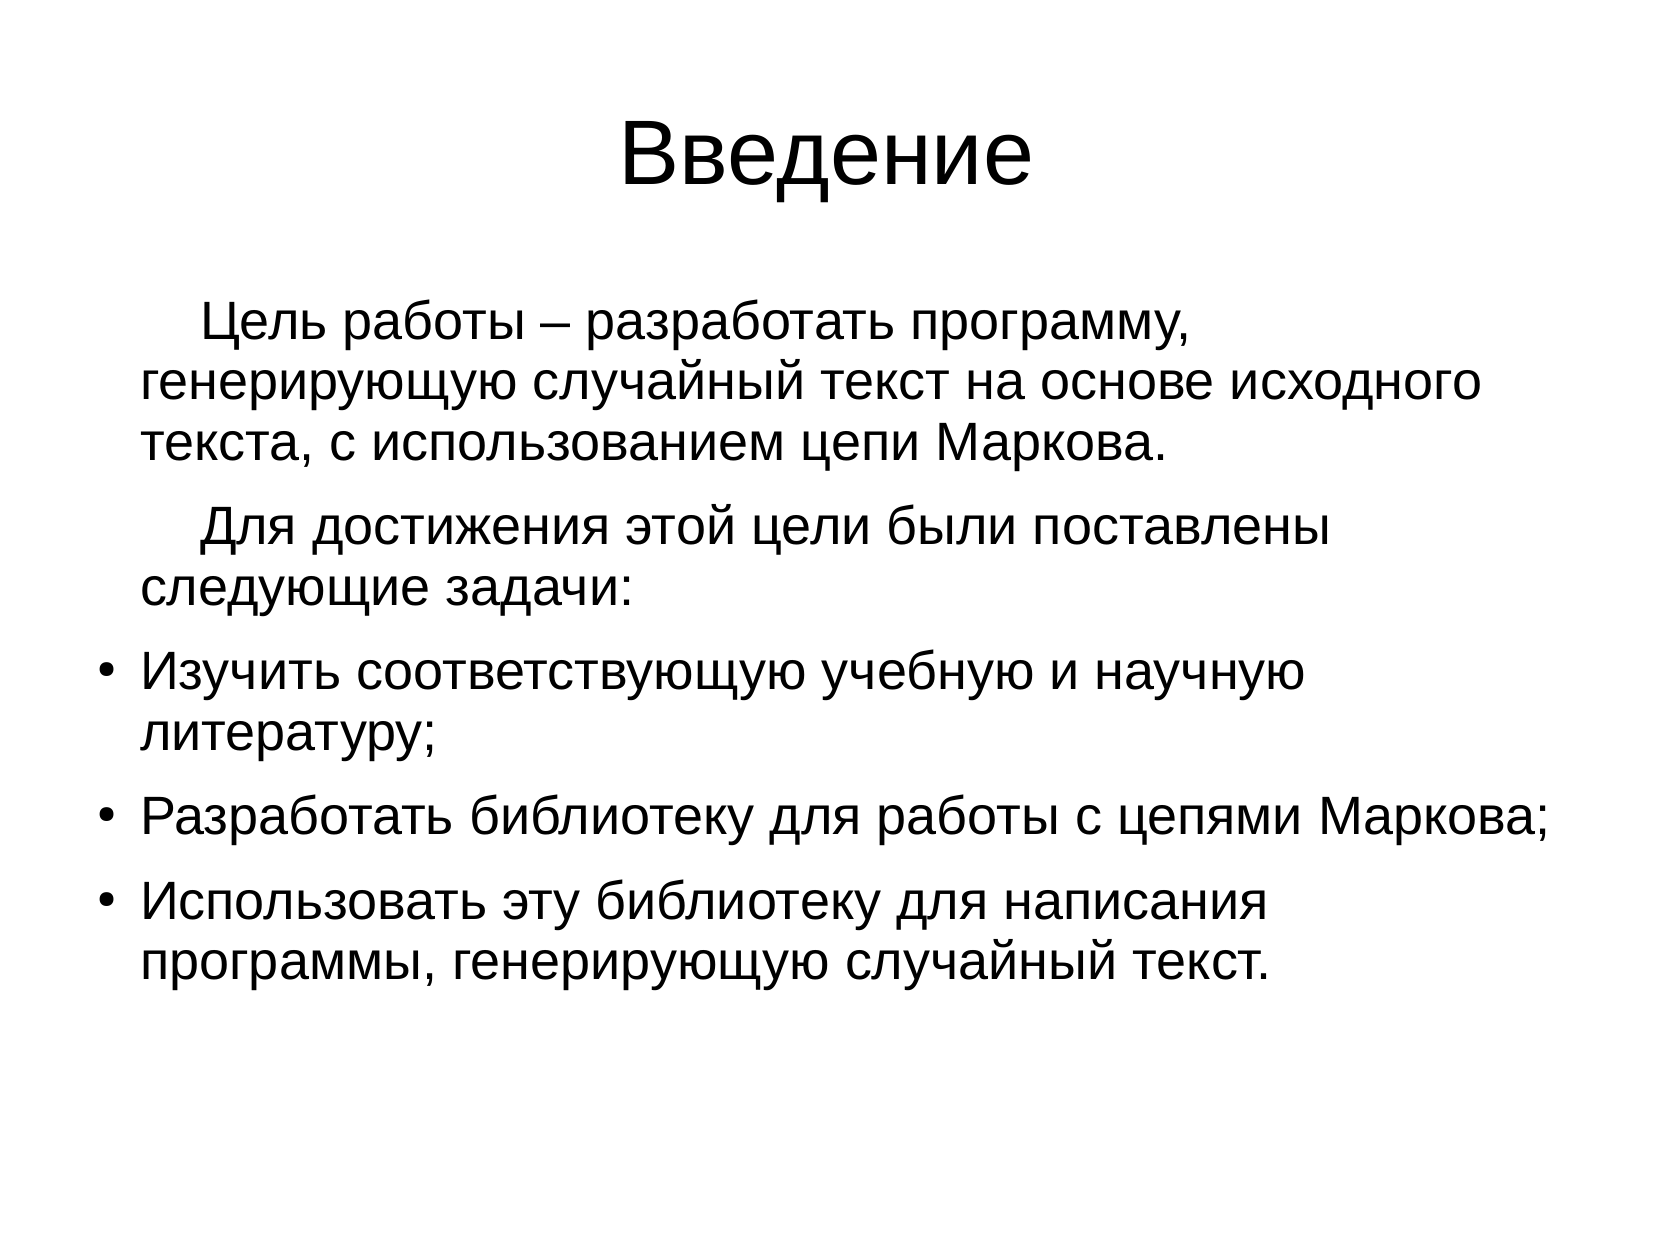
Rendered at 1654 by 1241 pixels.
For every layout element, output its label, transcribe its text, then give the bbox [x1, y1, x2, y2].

title Введение [82, 49, 1571, 257]
list Цель работы ‒ разработать программу, генерирующую случайный текст на основе исходного текста, с использованием цепи Маркова. Для достижения этой цели были поставлены следующие задачи: Изучить соответствующую учебную и научную литературу; Разработать библиотеку для работы с цепями Маркова; Использовать эту библиотеку для написания программы, генерирующую случайный текст. [82, 290, 1571, 1010]
